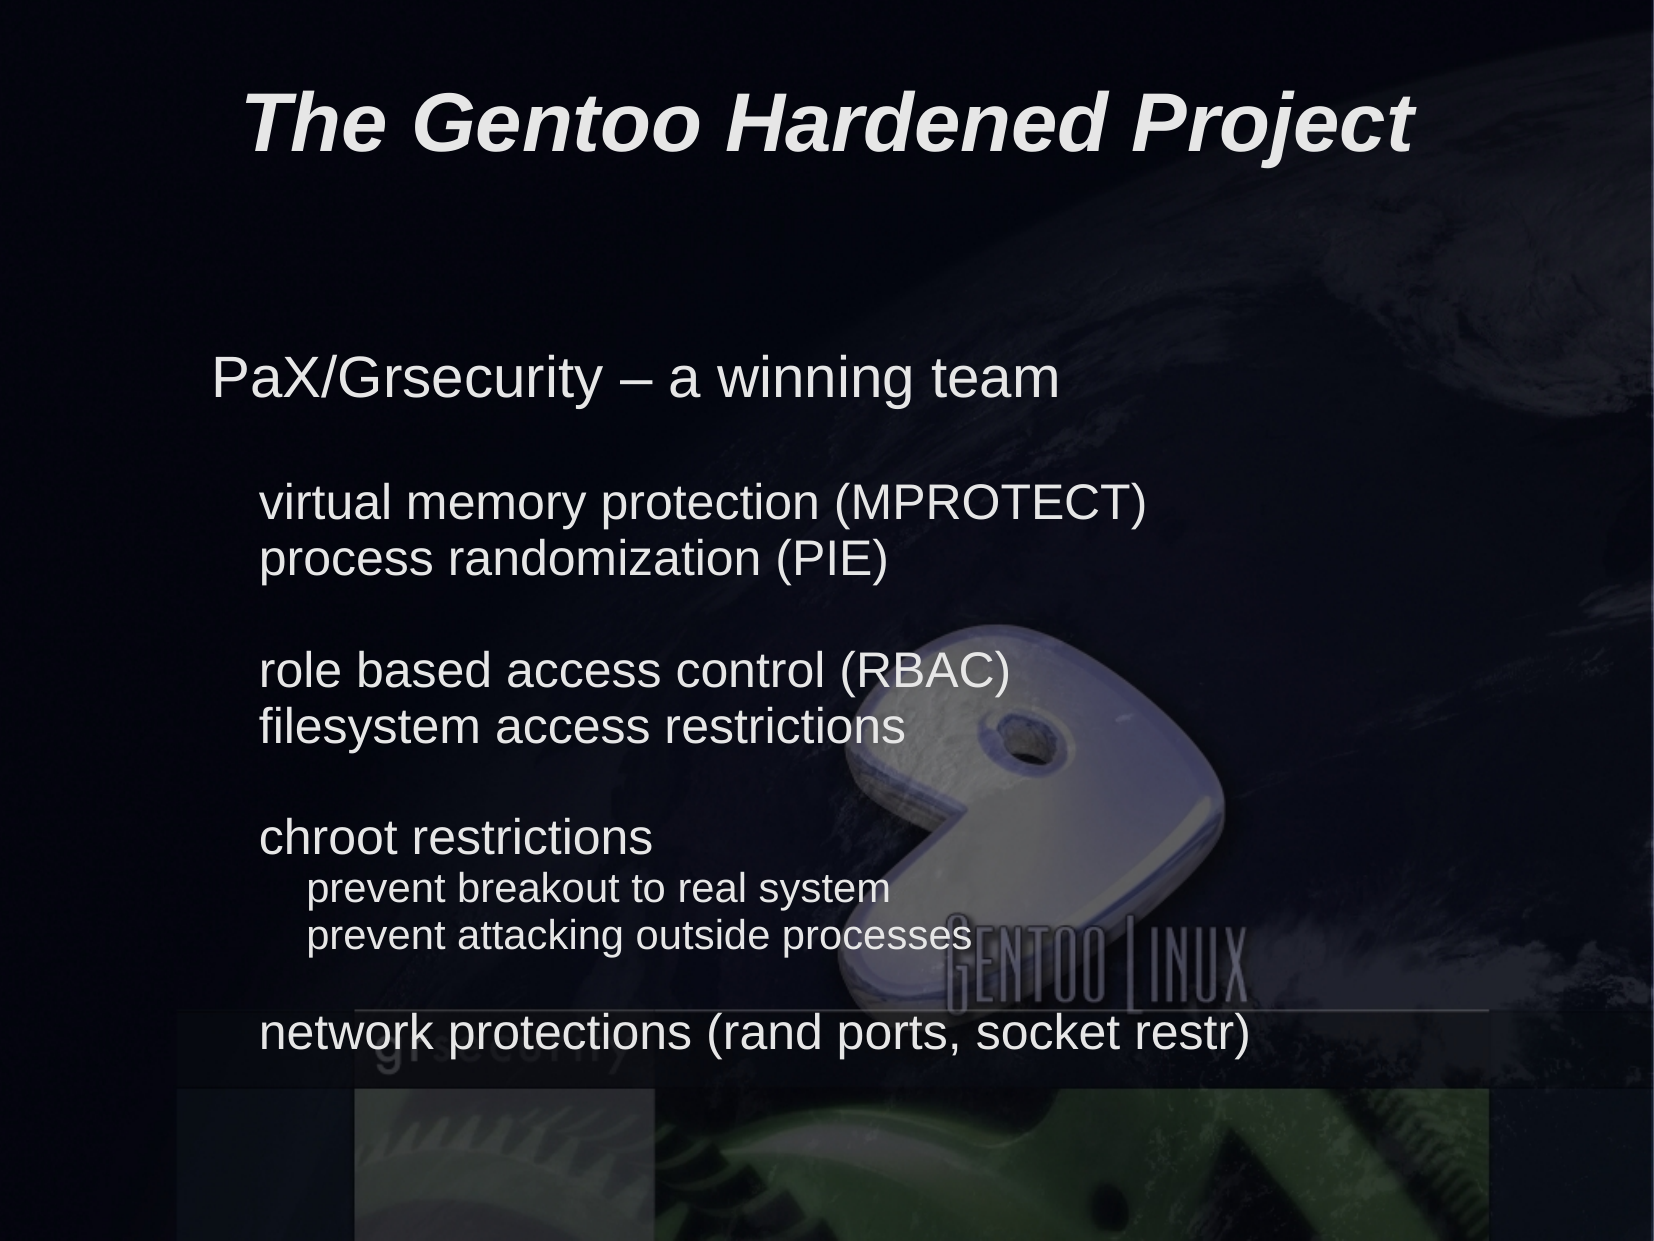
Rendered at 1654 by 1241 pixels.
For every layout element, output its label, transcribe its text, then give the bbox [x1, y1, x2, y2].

list PaX/Grsecurity – a winning team virtual memory protection (MPROTECT) process randomization (PIE) role based access control (RBAC) filesystem access restrictions chroot restrictions prevent breakout to real system prevent attacking outside processes network protections (rand ports, socket restr) [152, 344, 1534, 1127]
title The Gentoo Hardened Project [121, 19, 1534, 227]
picture [0, 0, 1654, 1241]
